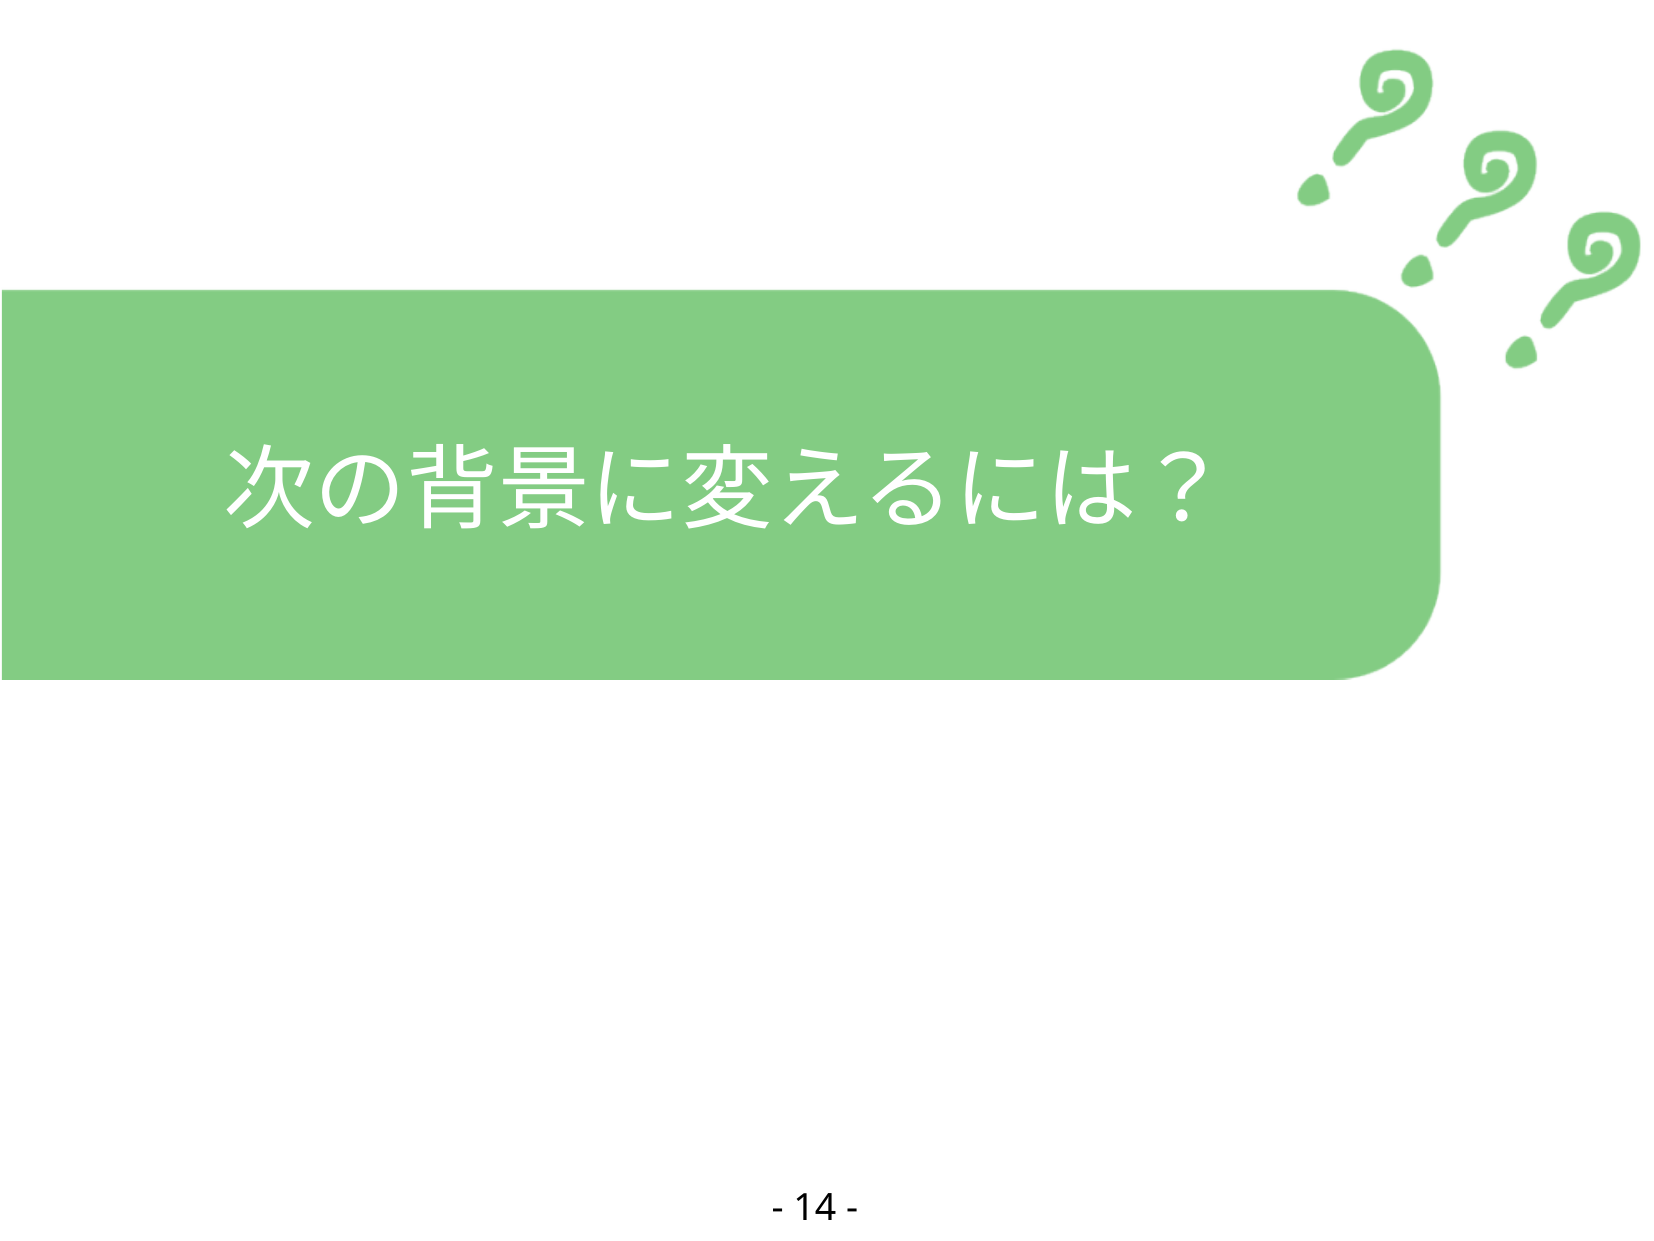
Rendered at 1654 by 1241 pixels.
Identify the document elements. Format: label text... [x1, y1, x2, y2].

title 次の背景に変えるには？ [59, 336, 1394, 626]
text_box - 14 - [756, 1173, 897, 1241]
picture [1, 34, 1654, 680]
